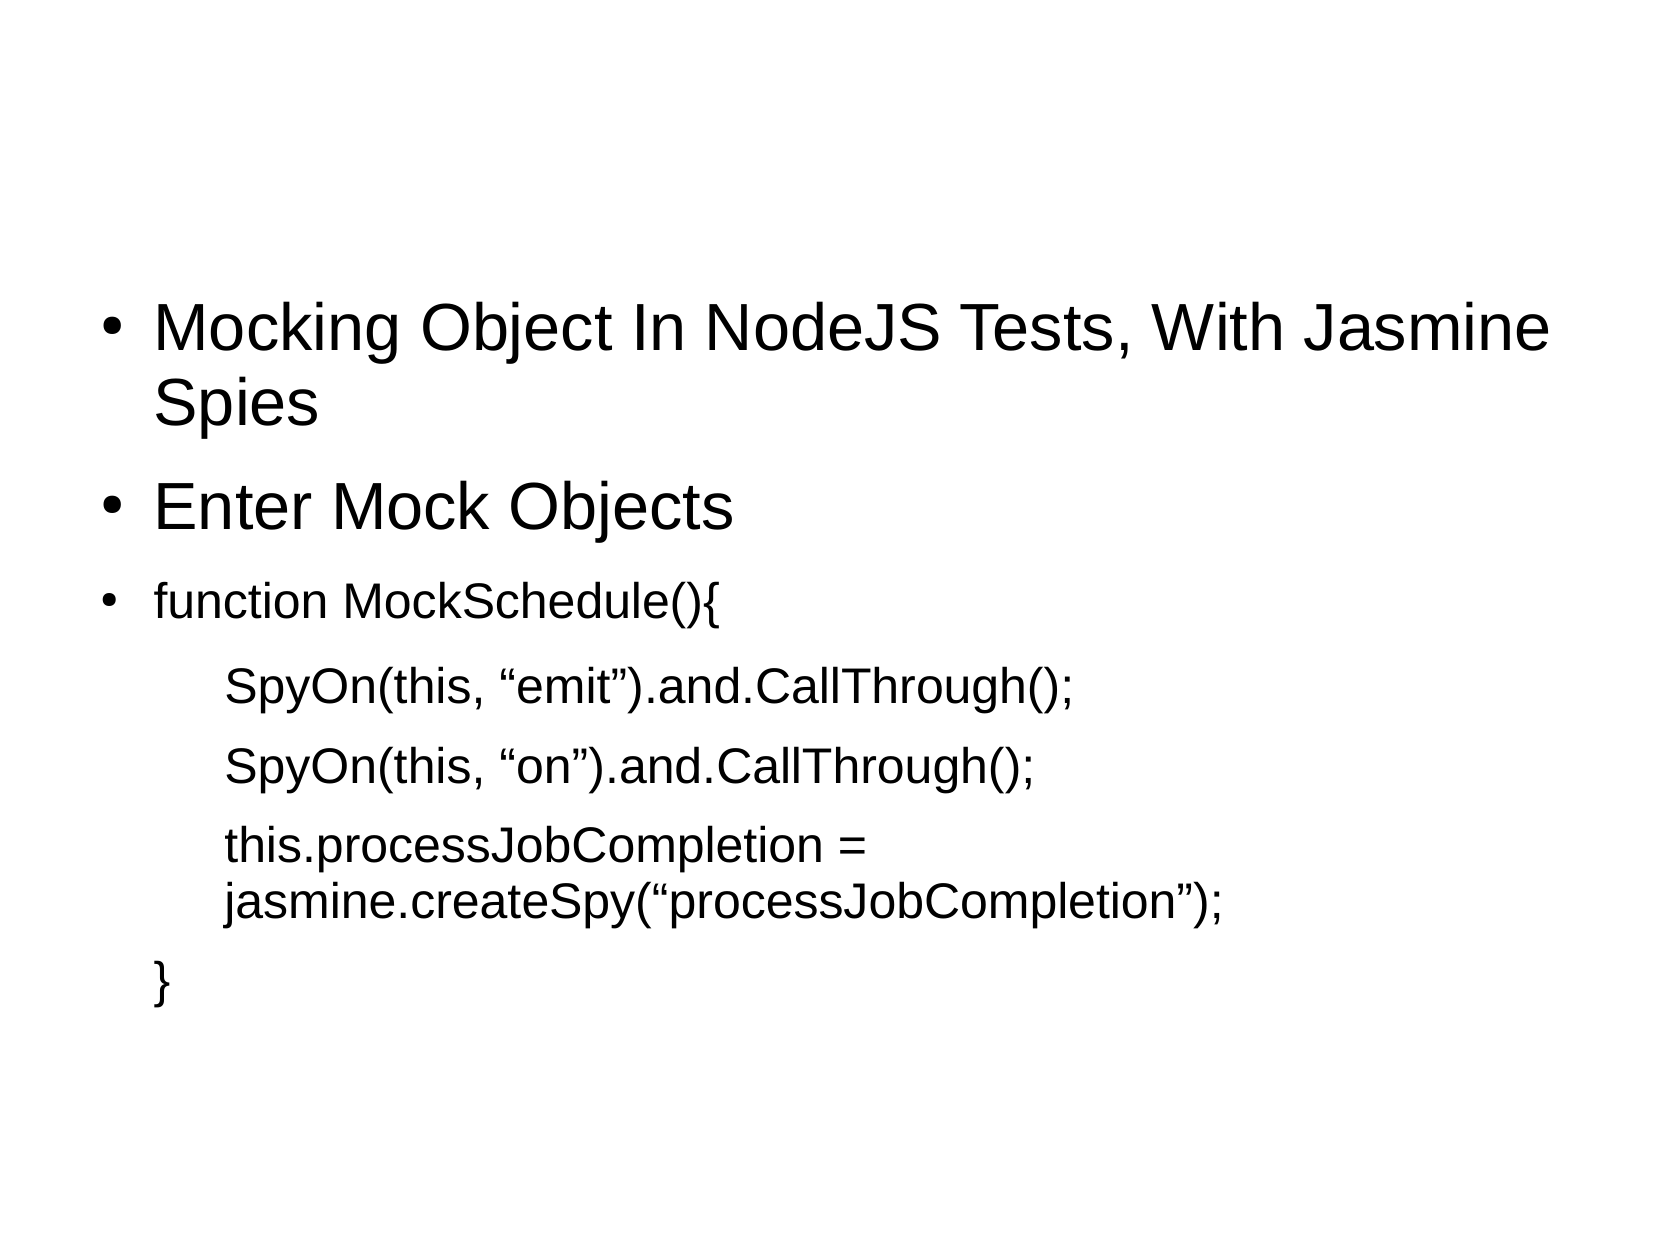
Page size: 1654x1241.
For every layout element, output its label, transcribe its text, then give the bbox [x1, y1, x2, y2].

list Mocking Object In NodeJS Tests, With Jasmine Spies Enter Mock Objects function MockSchedule(){ SpyOn(this, “emit”).and.CallThrough(); SpyOn(this, “on”).and.CallThrough(); this.processJobCompletion = jasmine.createSpy(“processJobCompletion”); } [82, 290, 1571, 1010]
